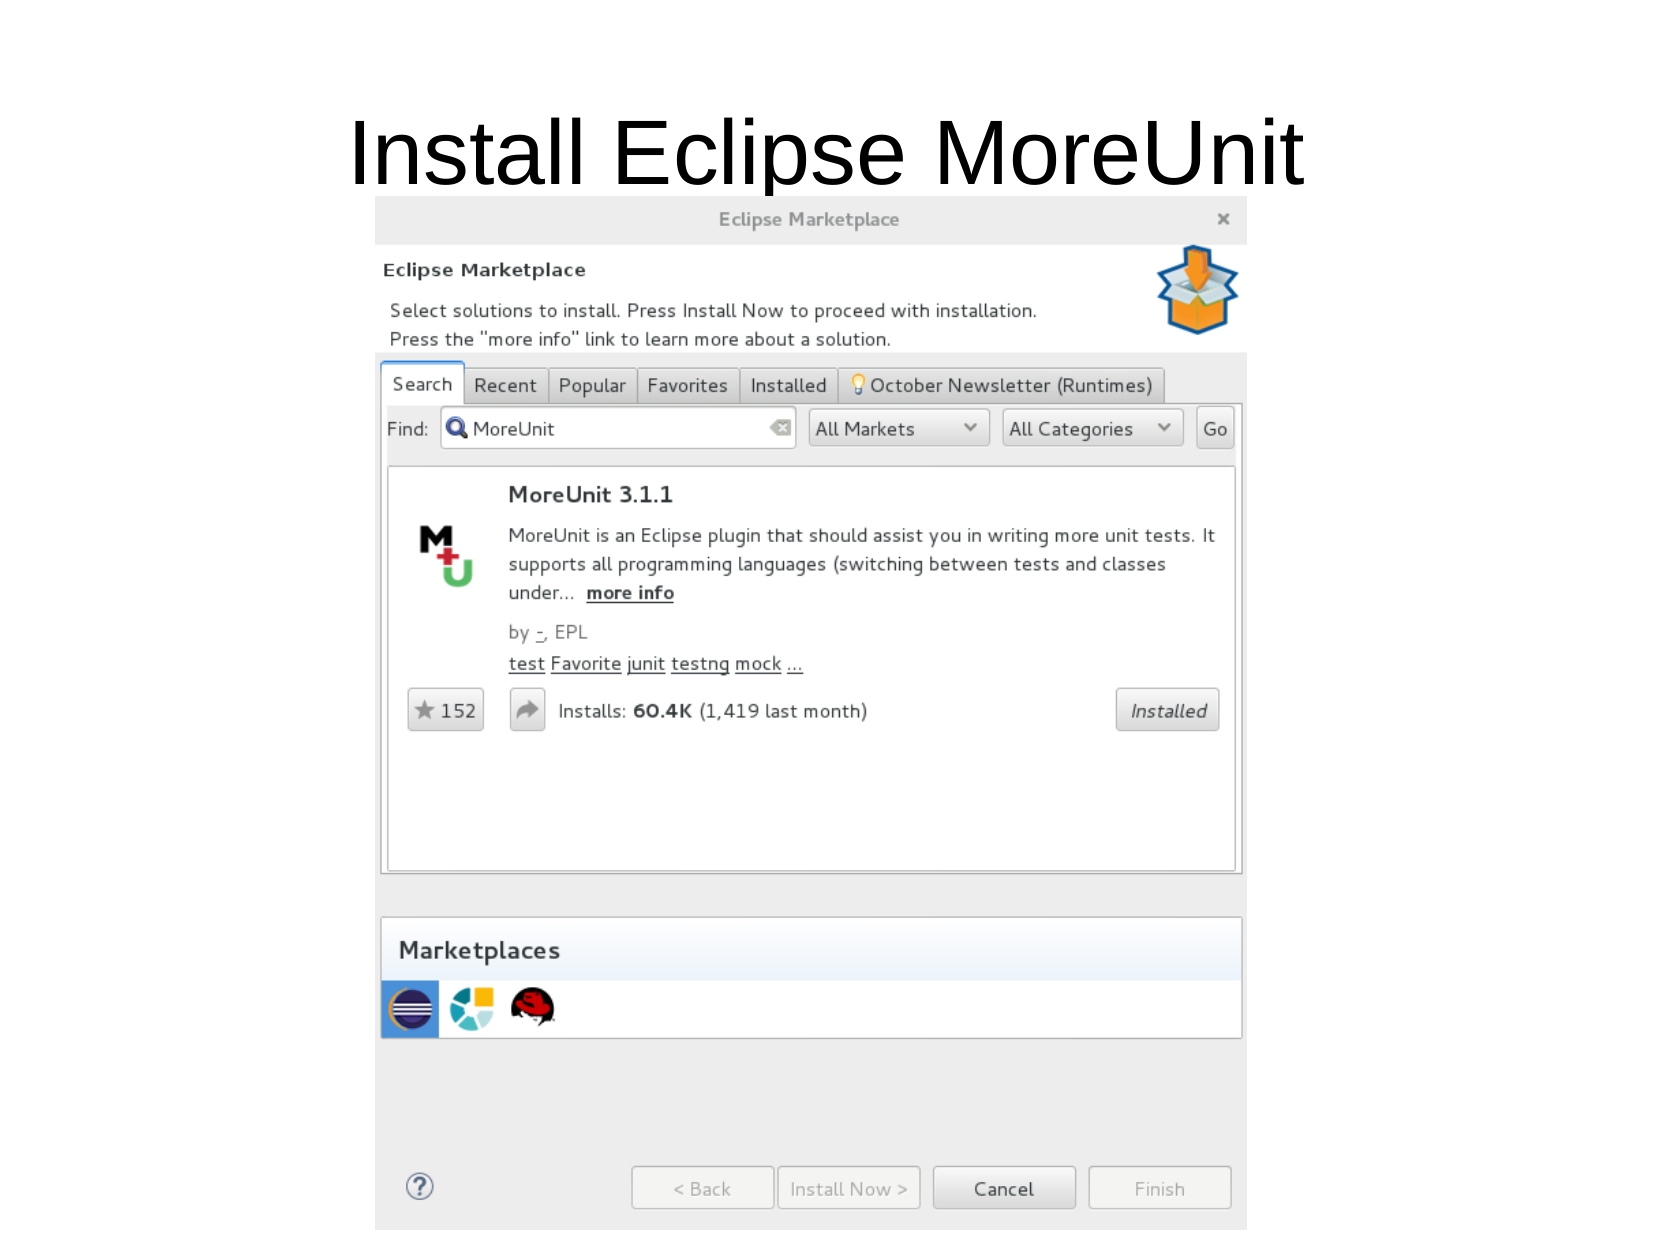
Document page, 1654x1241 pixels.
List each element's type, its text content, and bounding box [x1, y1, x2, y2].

picture [375, 196, 1247, 1231]
title Install Eclipse MoreUnit [82, 49, 1571, 257]
